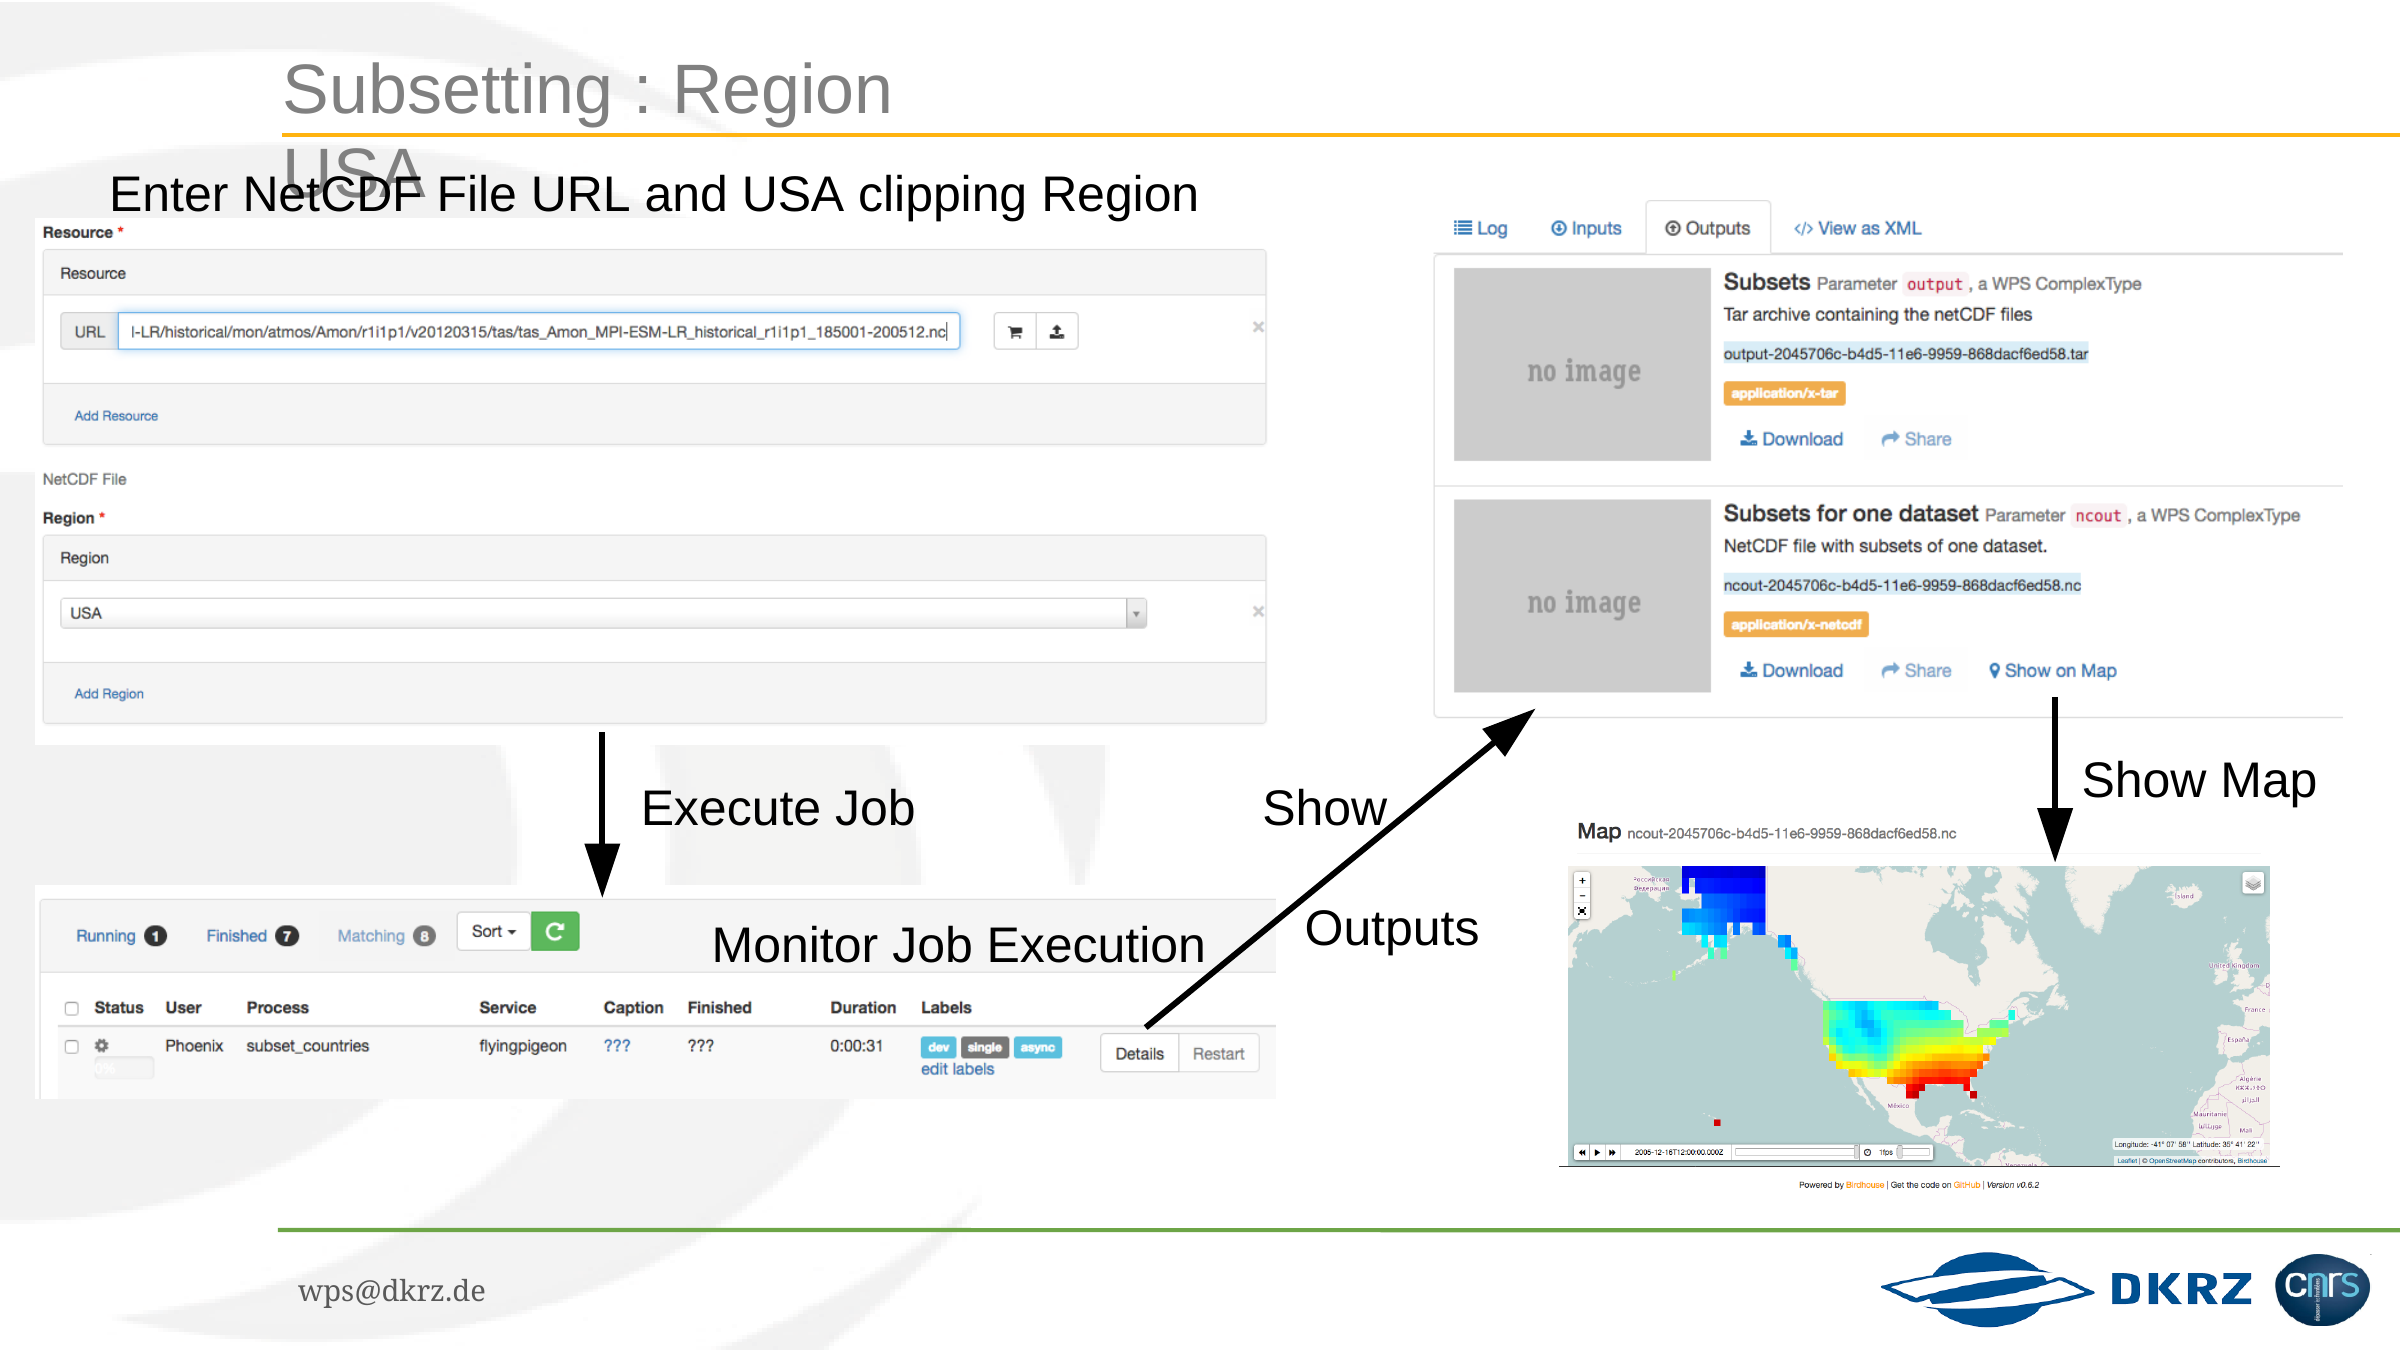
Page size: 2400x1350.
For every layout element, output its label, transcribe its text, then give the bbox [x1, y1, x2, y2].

text_box Monitor Job Execution [696, 905, 1222, 981]
text_box Enter NetCDF File URL and USA clipping Region [94, 153, 1210, 229]
text_box Execute Job [625, 767, 931, 843]
picture [0, 0, 2400, 1350]
text_box Show Map [2066, 740, 2333, 815]
title Subsetting : Region USA [268, 35, 1069, 146]
text_box Show Outputs [1247, 767, 1495, 963]
